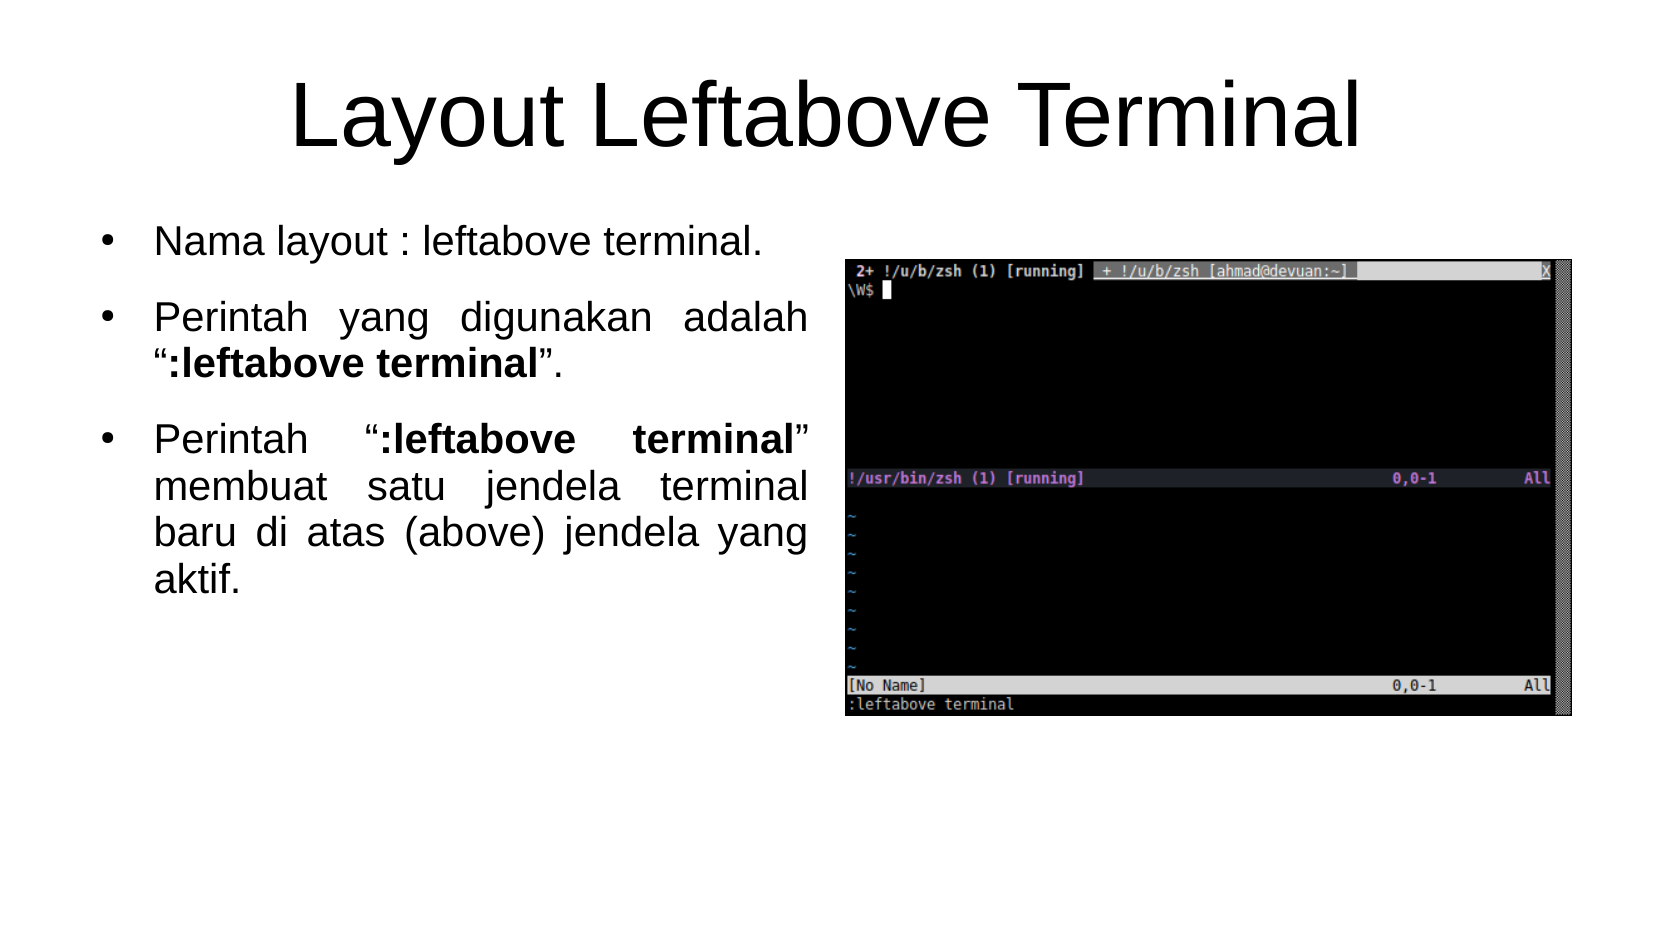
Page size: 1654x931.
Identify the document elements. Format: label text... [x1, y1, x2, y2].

title Layout Leftabove Terminal [82, 37, 1571, 193]
picture [845, 259, 1572, 716]
list Nama layout : leftabove terminal. Perintah yang digunakan adalah “:leftabove terminal”. Perintah “:leftabove terminal” membuat satu jendela terminal baru di atas (above) jendela yang aktif. [82, 217, 809, 758]
